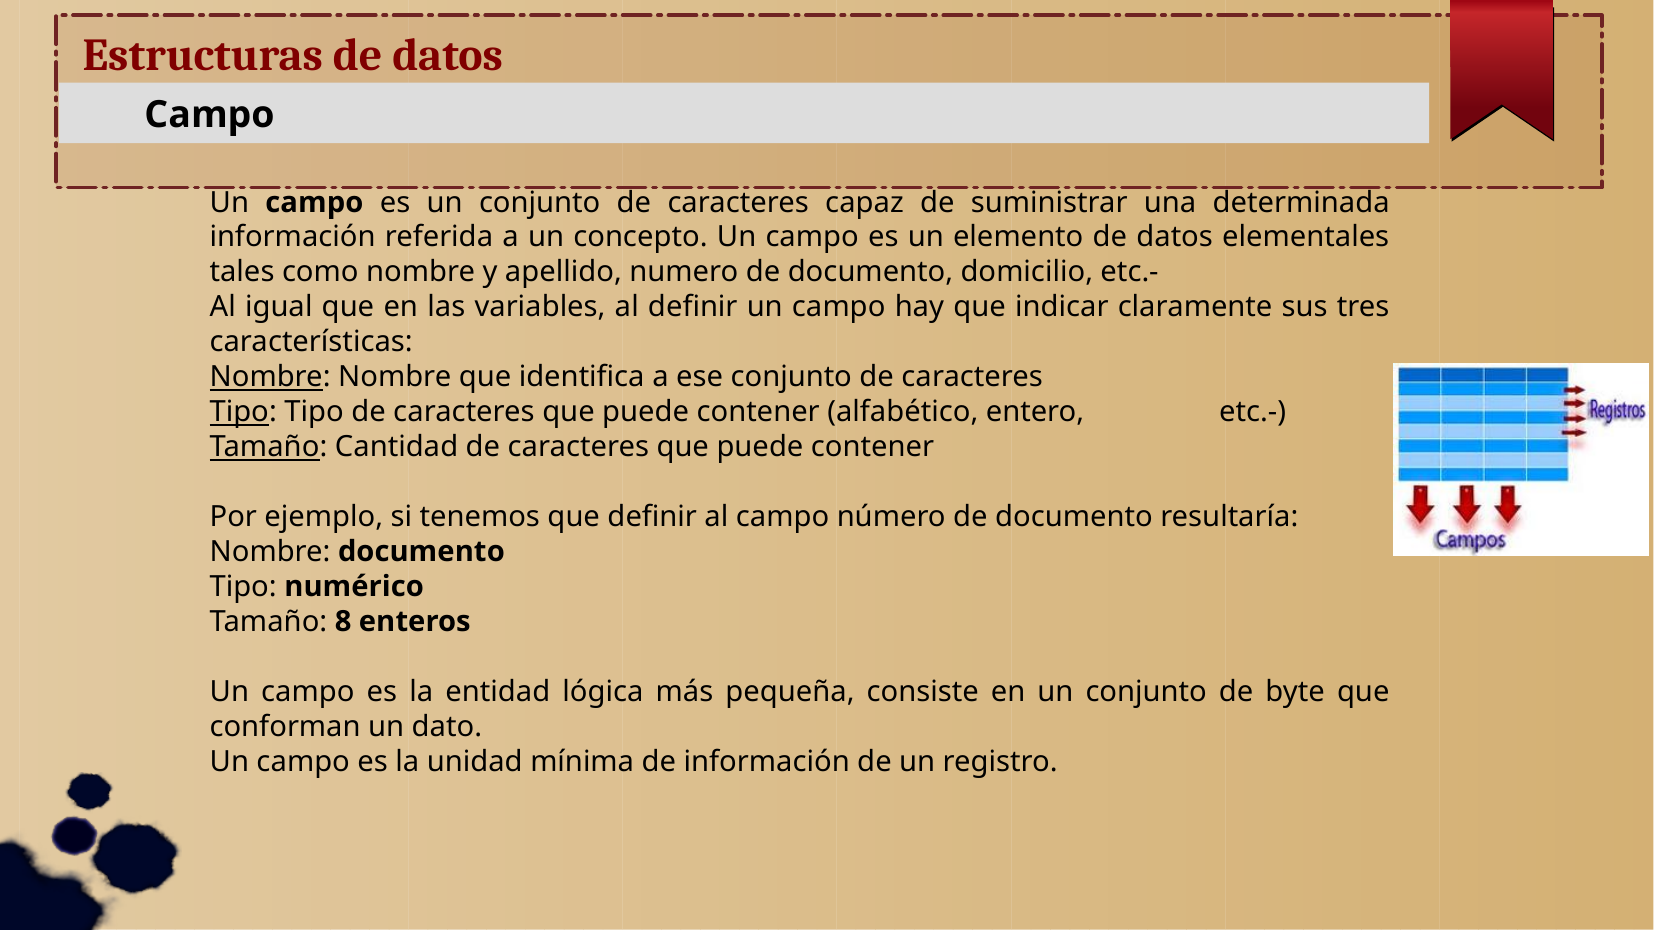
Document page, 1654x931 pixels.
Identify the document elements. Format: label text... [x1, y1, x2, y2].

text_box Campo [58, 82, 1430, 144]
text_box Estructuras de datos [82, 28, 646, 82]
text_box Un campo es un conjunto de caracteres capaz de suministrar una determinada información referida a un concepto. Un campo es un elemento de datos elementales tales como nombre y apellido, numero de documento, domicilio, etc.- Al igual que en las variables, al definir un campo hay que indicar claramente sus tres características: Nombre: Nombre que identifica a ese conjunto de caracteres Tipo: Tipo de caracteres que puede contener (alfabético, entero, etc.-) Tamaño: Cantidad de caracteres que puede contener Por ejemplo, si tenemos que definir al campo número de documento resultaría: Nombre: documento Tipo: numérico Tamaño: 8 enteros Un campo es la entidad lógica más pequeña, consiste en un conjunto de byte que conforman un dato. Un campo es la unidad mínima de información de un registro. [194, 144, 1406, 931]
picture [1406, 363, 1649, 556]
